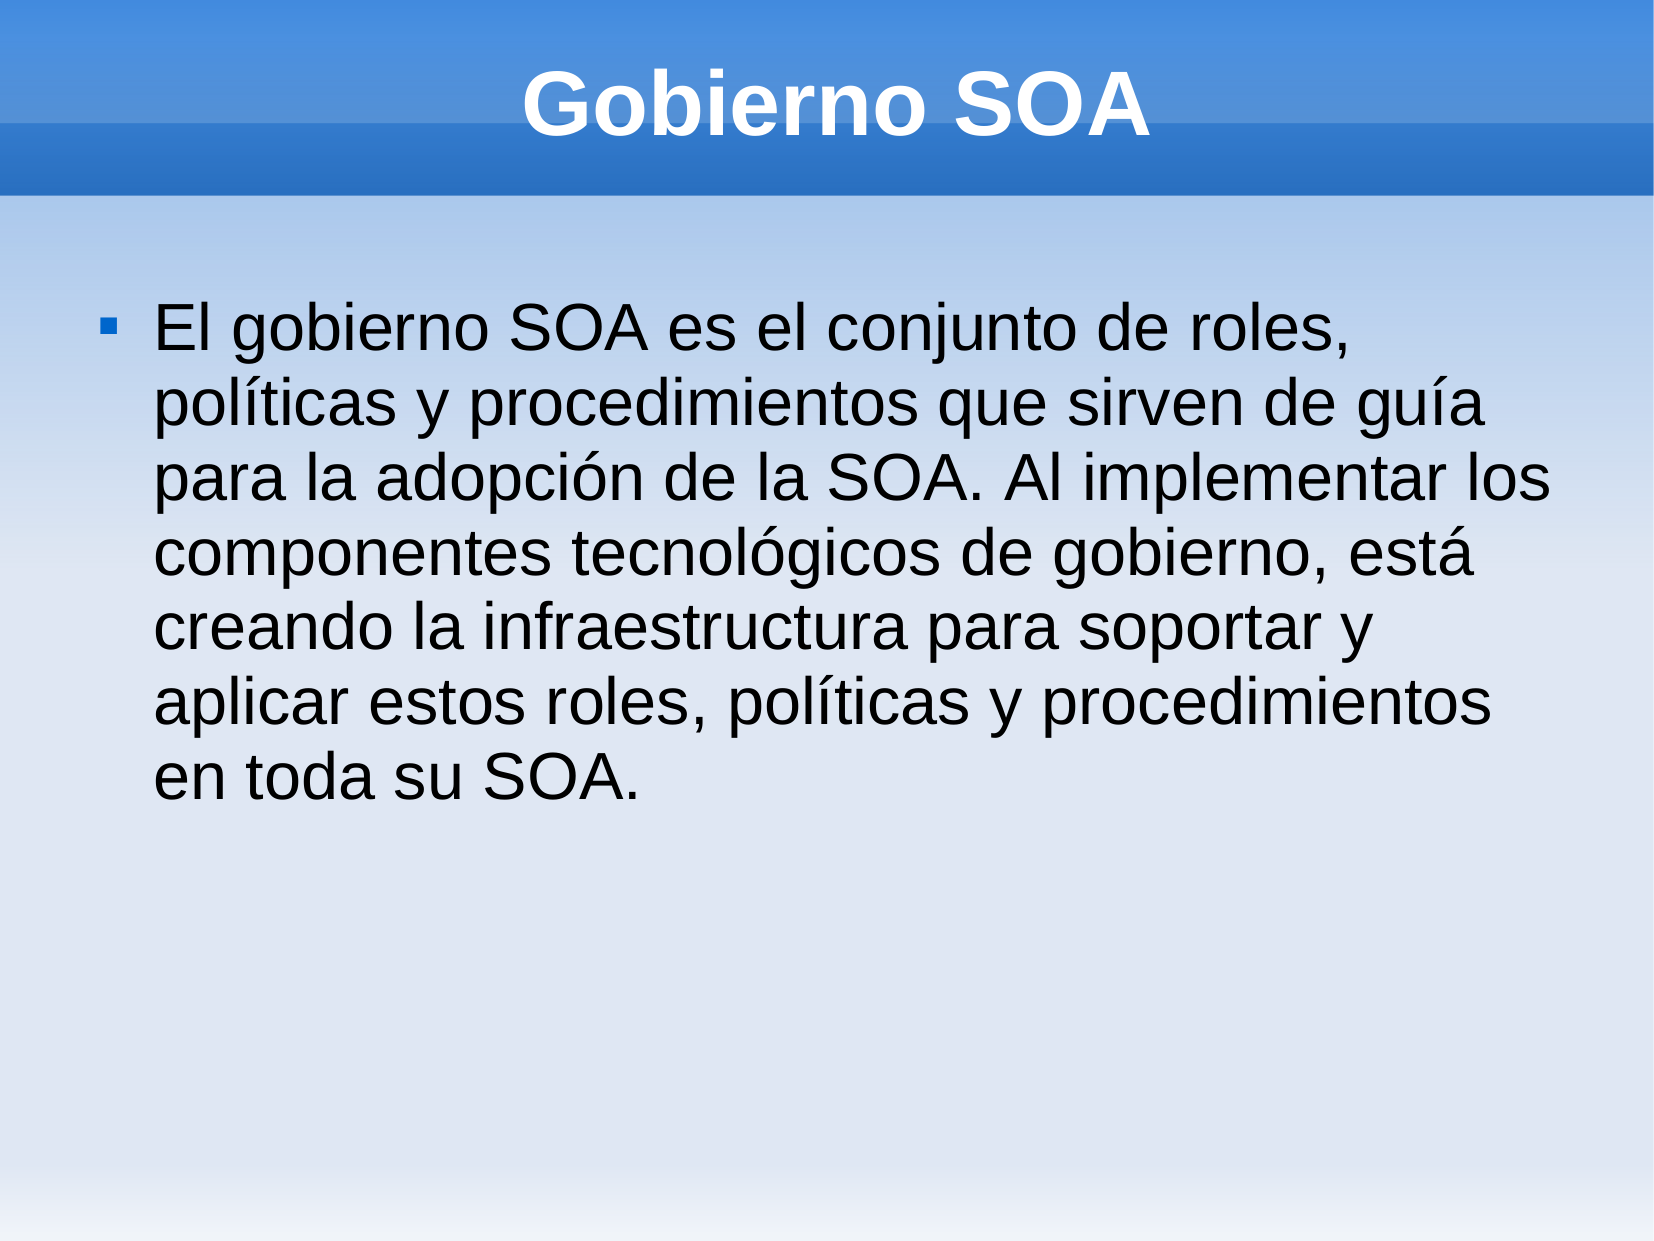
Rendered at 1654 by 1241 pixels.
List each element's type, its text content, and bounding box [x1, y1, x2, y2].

list El gobierno SOA es el conjunto de roles, políticas y procedimientos que sirven de guía para la adopción de la SOA. Al implementar los componentes tecnológicos de gobierno, está creando la infraestructura para soportar y aplicar estos roles, políticas y procedimientos en toda su SOA. [82, 290, 1571, 1094]
picture [0, 0, 1654, 1241]
title Gobierno SOA [76, 7, 1565, 200]
